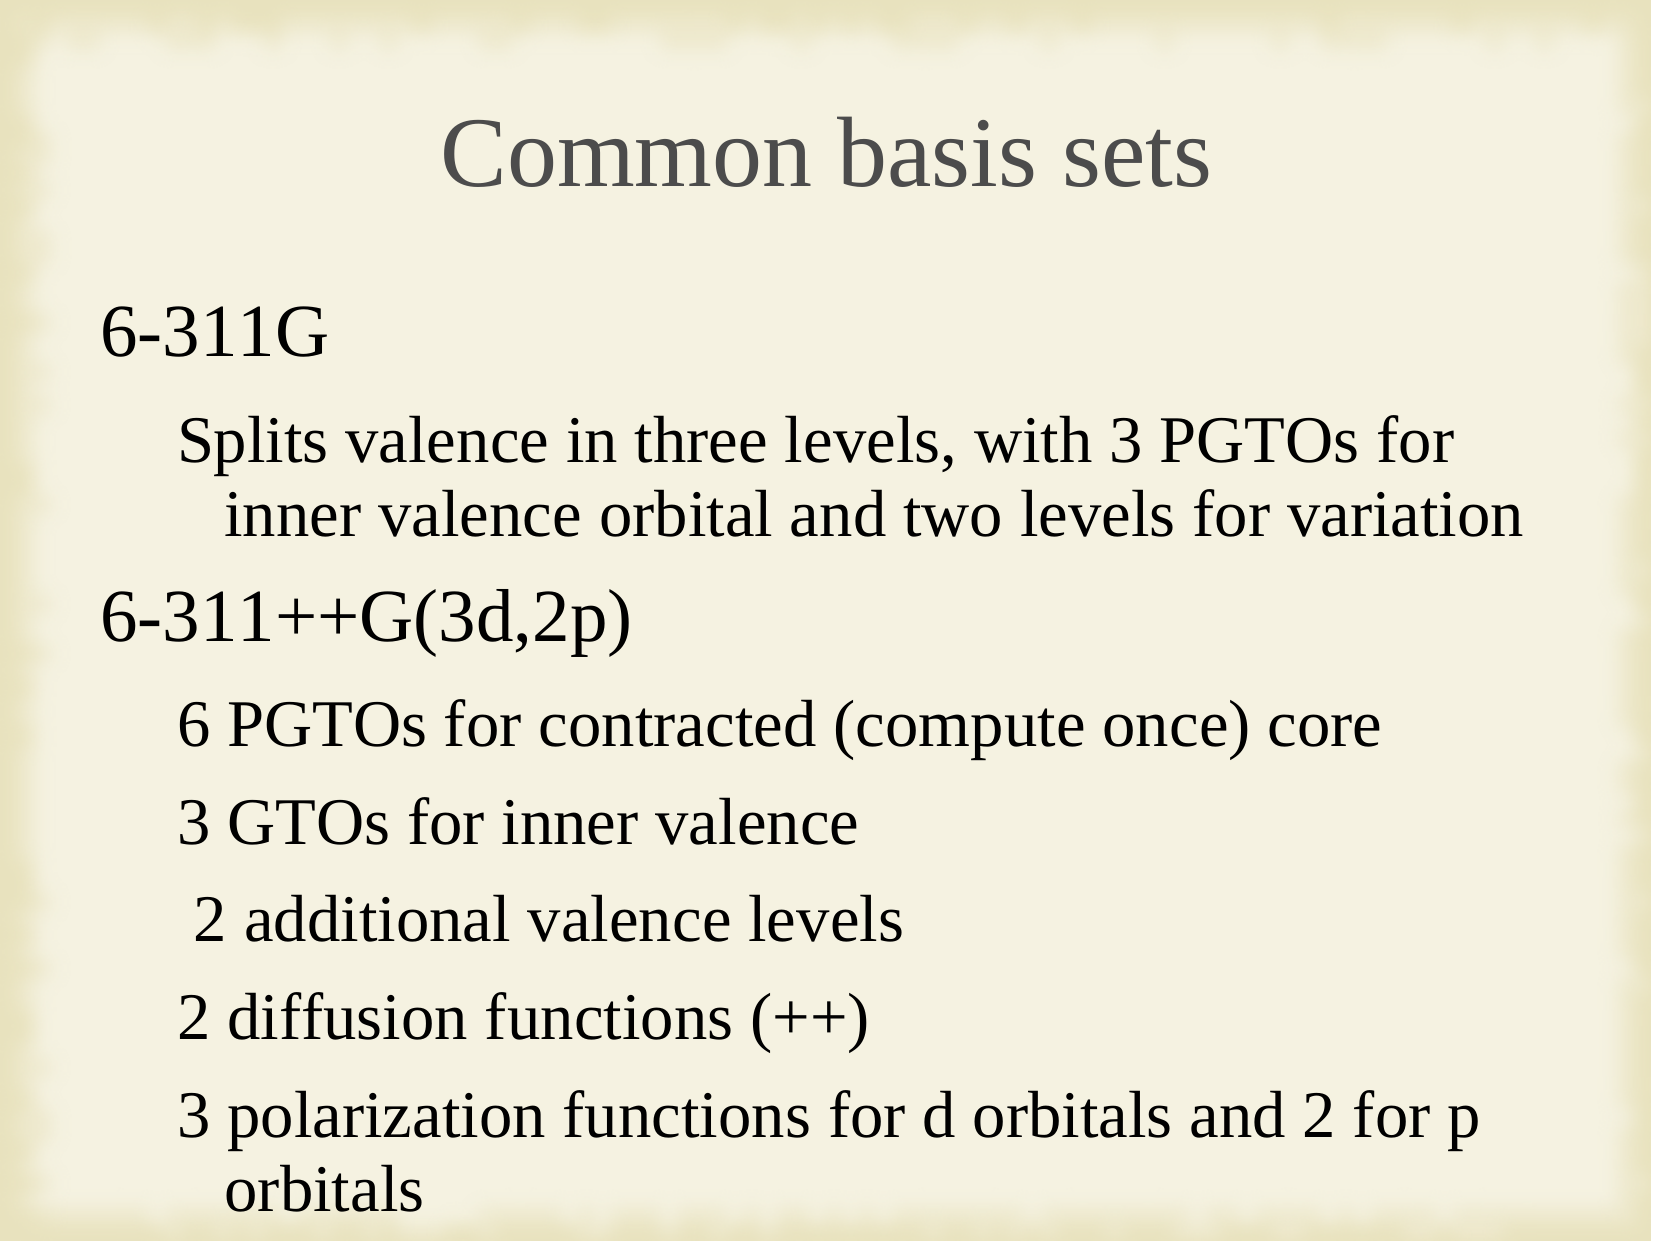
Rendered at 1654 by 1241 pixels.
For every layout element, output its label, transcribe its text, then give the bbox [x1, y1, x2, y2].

title Common basis sets [82, 56, 1571, 250]
list 6-311G Splits valence in three levels, with 3 PGTOs for inner valence orbital and two levels for variation 6-311++G(3d,2p) 6 PGTOs for contracted (compute once) core 3 GTOs for inner valence 2 additional valence levels 2 diffusion functions (++) 3 polarization functions for d orbitals and 2 for p orbitals [82, 290, 1571, 1226]
picture [0, 0, 1651, 1241]
